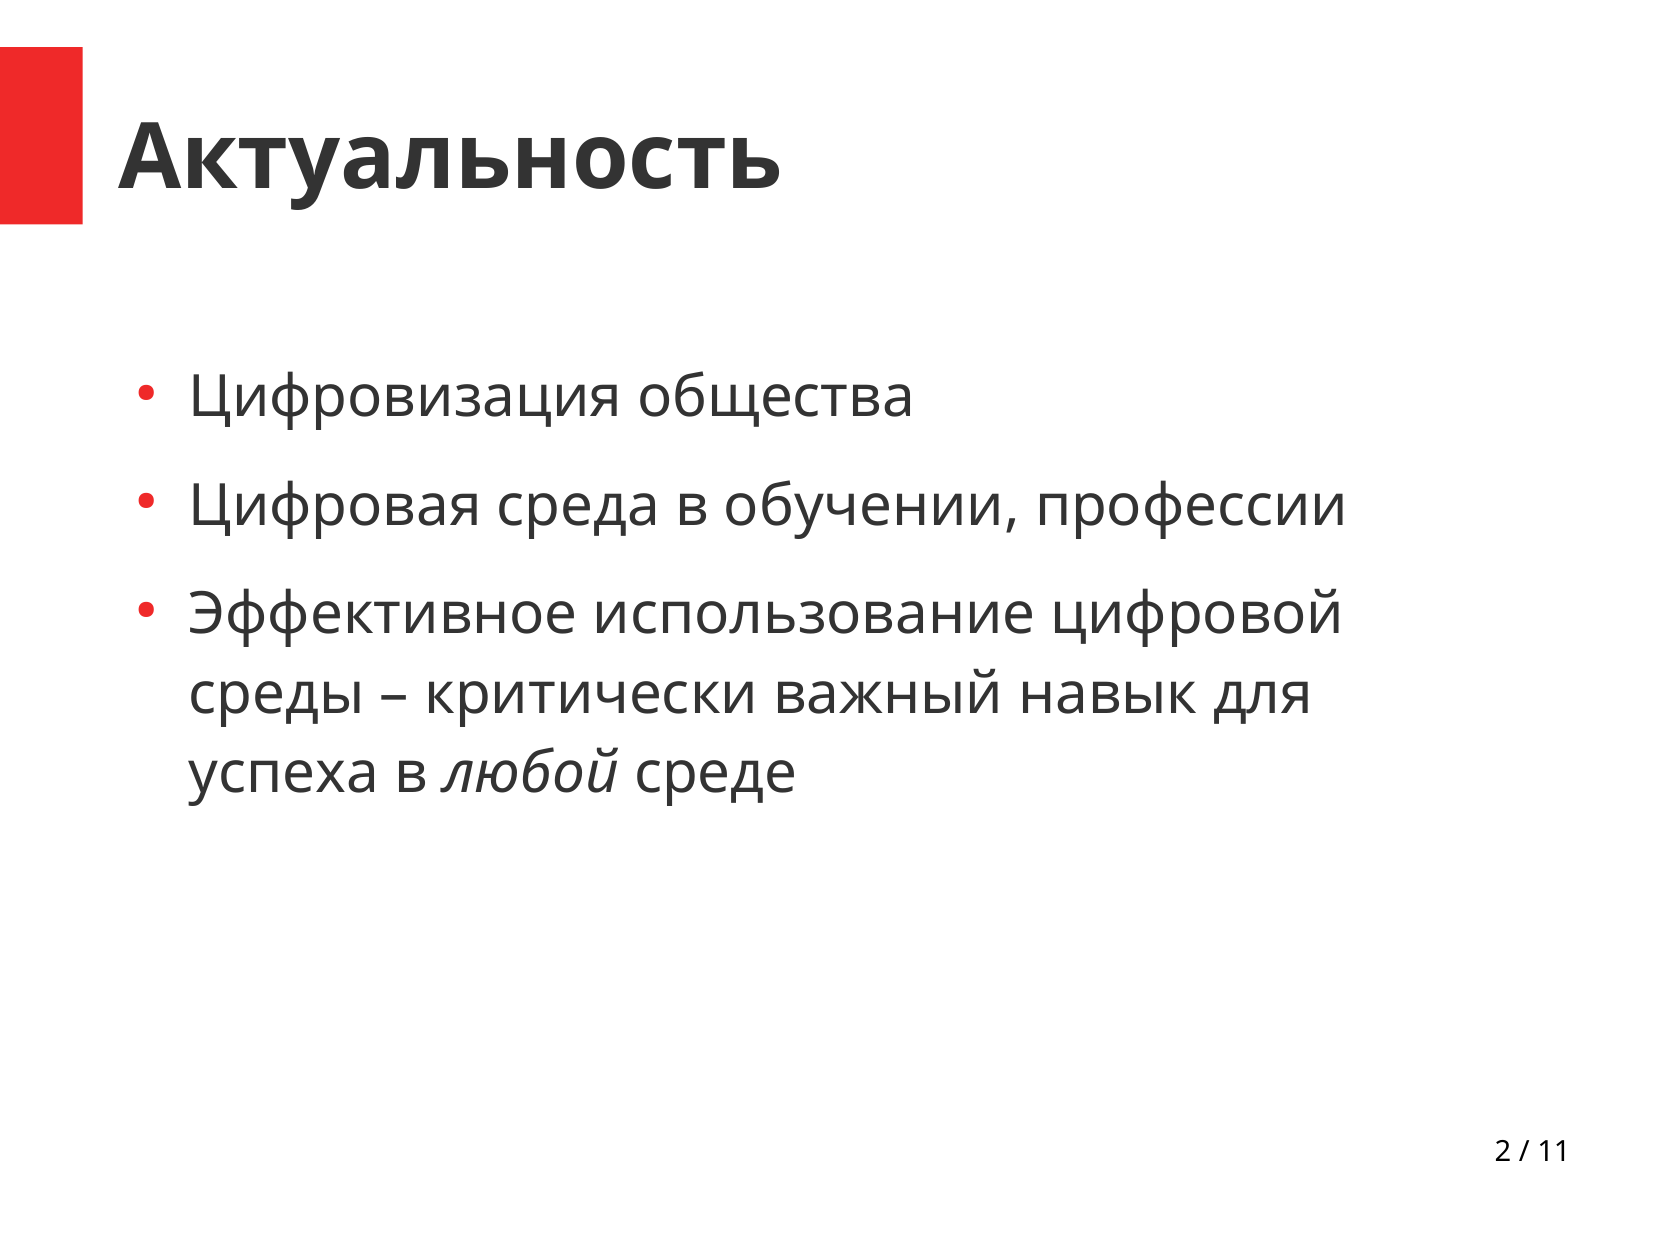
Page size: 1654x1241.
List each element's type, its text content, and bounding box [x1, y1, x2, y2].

list Цифровизация общества Цифровая среда в обучении, профессии Эффективное использование цифровой среды – критически важный навык для успеха в любой среде [118, 354, 1465, 1074]
title Актуальность [118, 49, 1571, 257]
